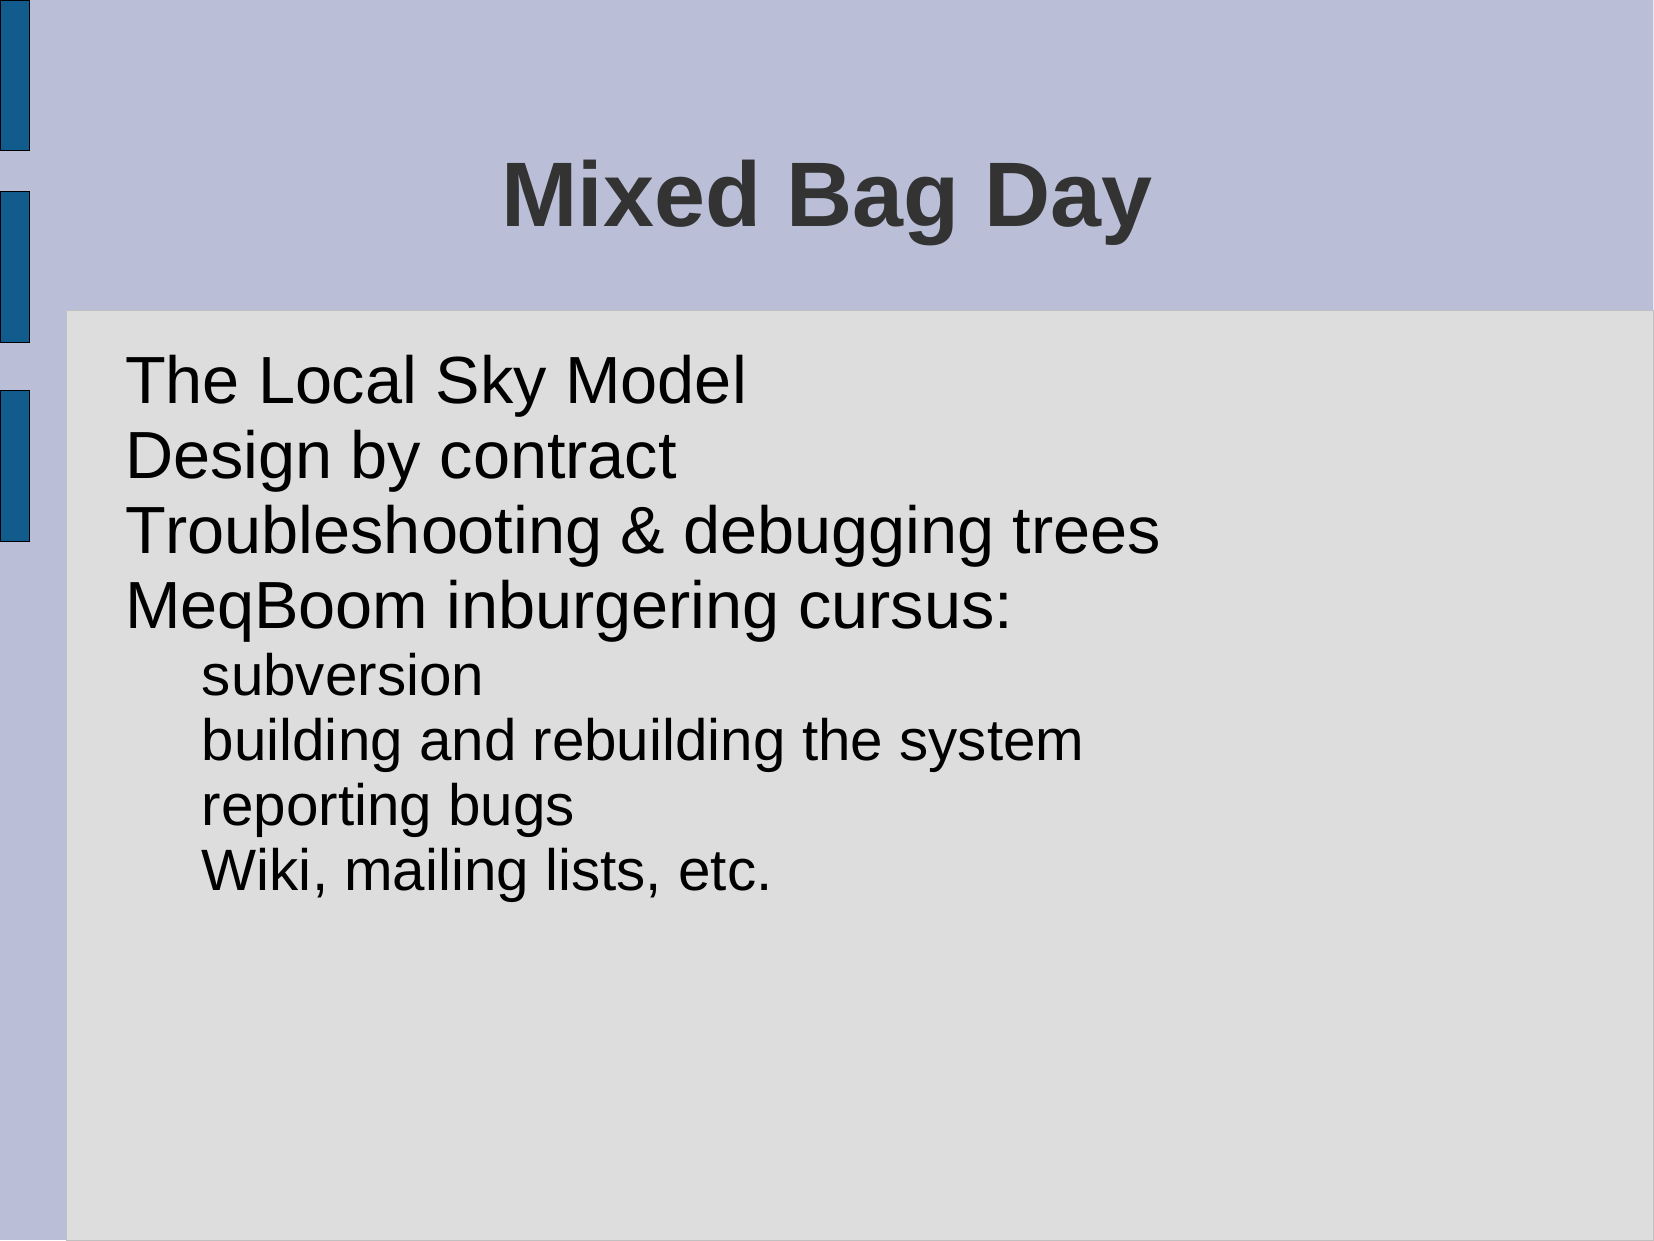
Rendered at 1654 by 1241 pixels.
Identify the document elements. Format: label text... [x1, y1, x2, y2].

title Mixed Bag Day [121, 91, 1534, 299]
list The Local Sky Model Design by contract Troubleshooting & debugging trees MeqBoom inburgering cursus: subversion building and rebuilding the system reporting bugs Wiki, mailing lists, etc. [107, 343, 1520, 1125]
